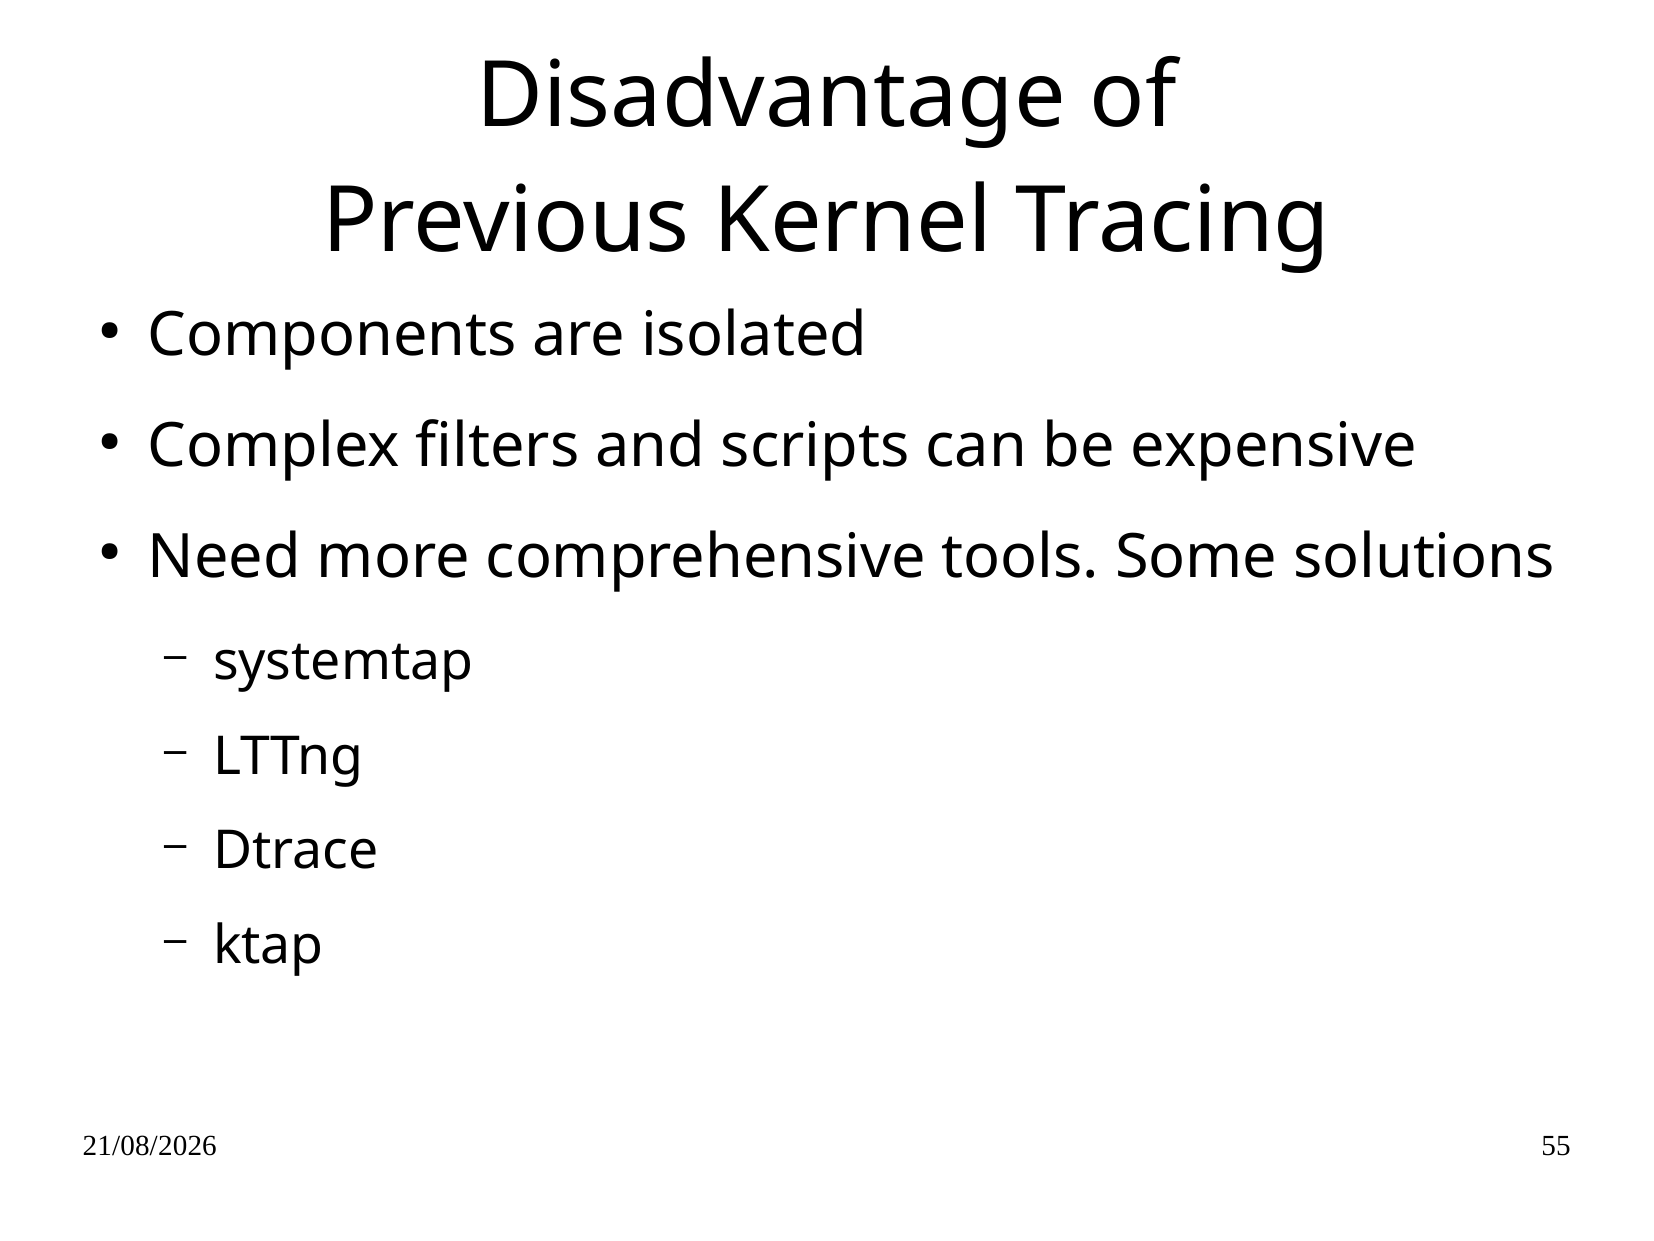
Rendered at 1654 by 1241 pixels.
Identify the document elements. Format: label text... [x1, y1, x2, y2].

title Disadvantage of Previous Kernel Tracing [82, 42, 1571, 264]
list Components are isolated Complex filters and scripts can be expensive Need more comprehensive tools. Some solutions systemtap LTTng Dtrace ktap [82, 290, 1571, 1010]
